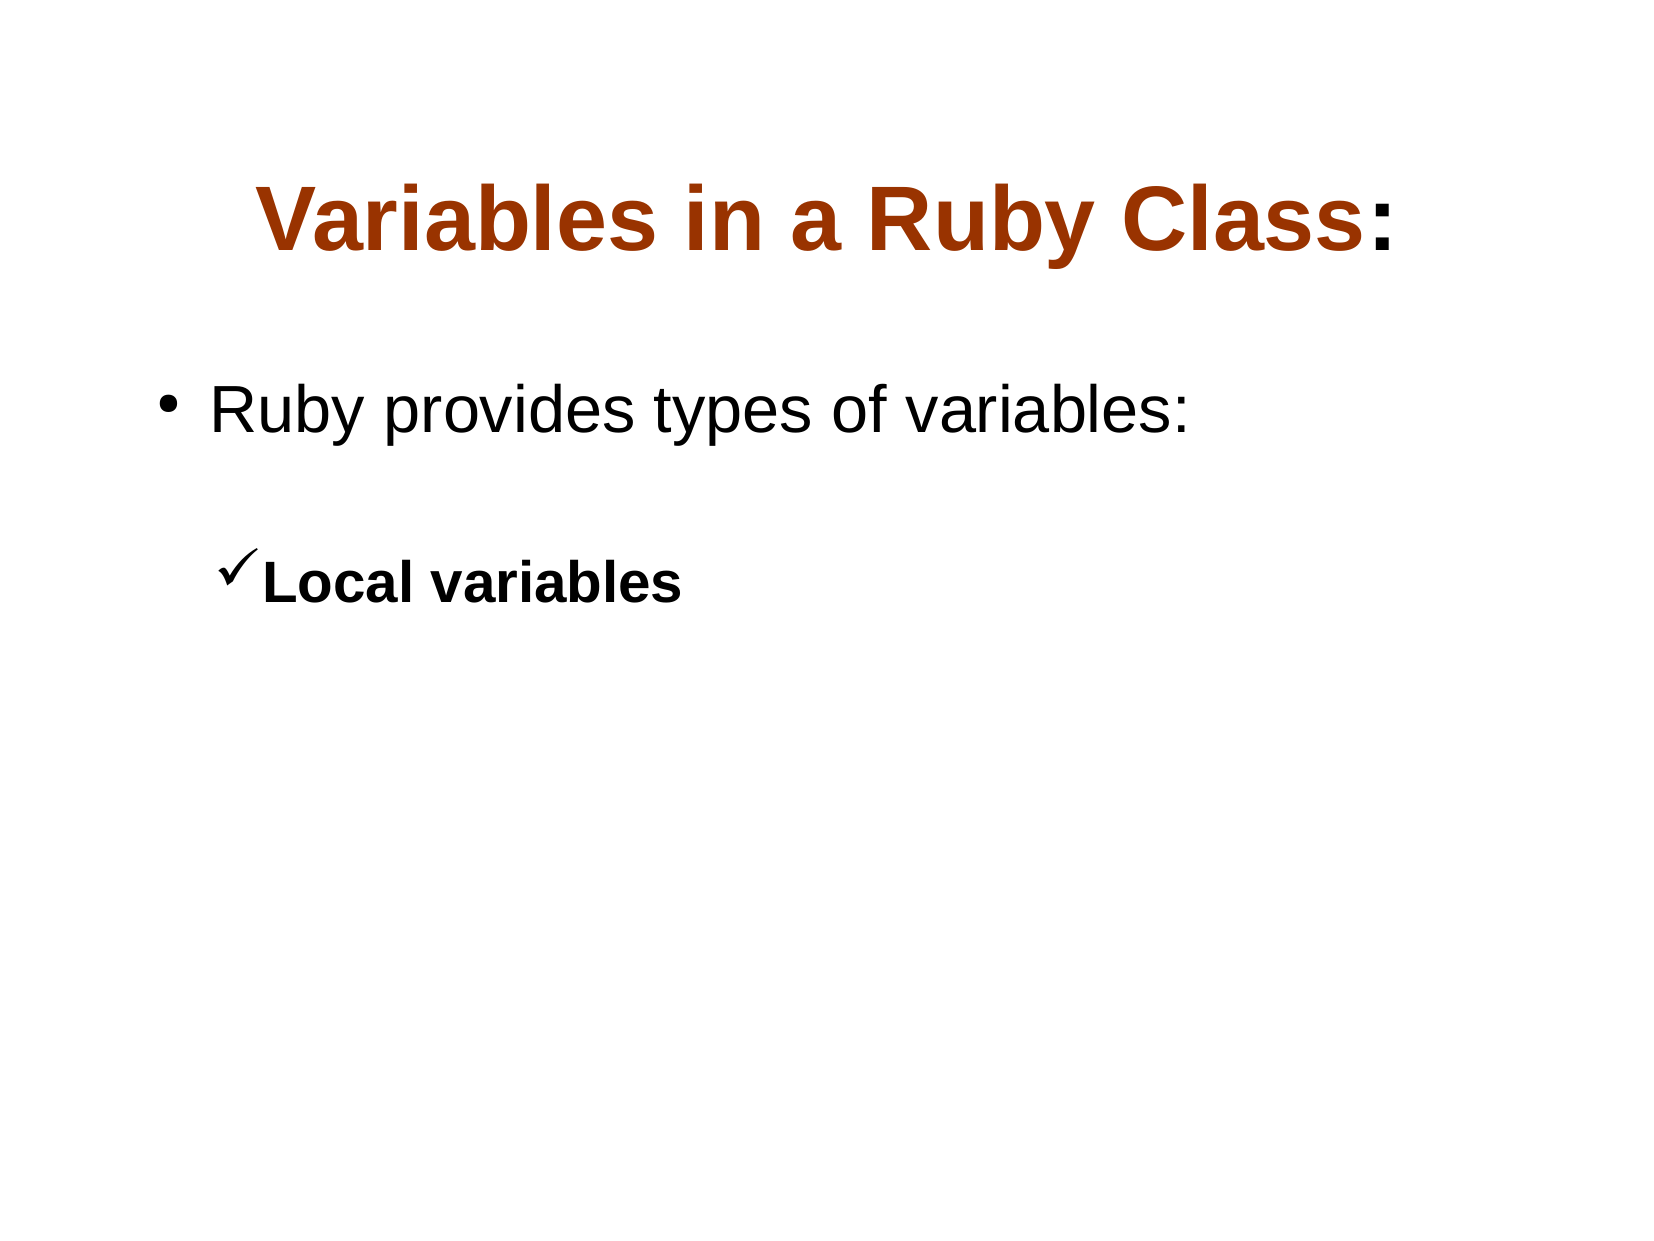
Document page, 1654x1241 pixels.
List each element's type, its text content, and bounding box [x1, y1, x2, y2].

list Ruby provides types of variables: Local variables [124, 358, 1530, 1241]
title Variables in a Ruby Class: [124, 23, 1530, 358]
